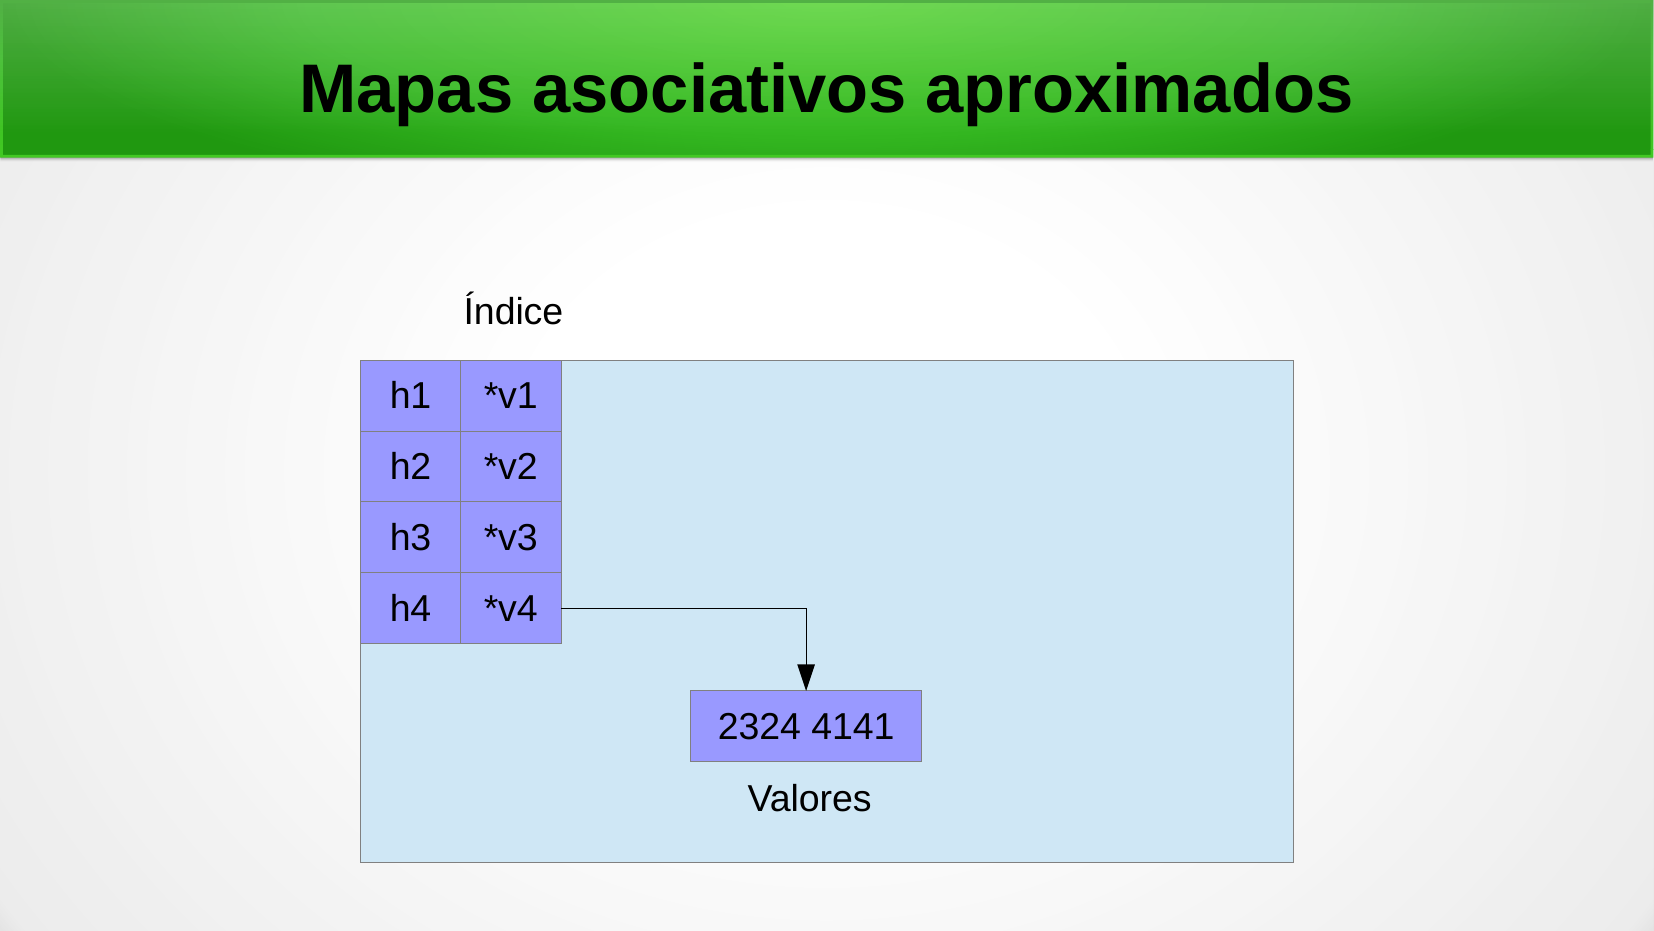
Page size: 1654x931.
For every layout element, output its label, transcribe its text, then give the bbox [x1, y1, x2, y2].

text_box h3 [360, 501, 460, 572]
text_box h1 [360, 360, 460, 431]
text_box *v4 [460, 572, 562, 644]
text_box Índice [448, 283, 579, 341]
text_box *v2 [460, 431, 562, 501]
title Mapas asociativos aproximados [82, 35, 1571, 142]
text_box *v1 [460, 360, 562, 431]
text_box [360, 360, 1294, 863]
text_box *v3 [460, 501, 562, 572]
text_box 2324 4141 [690, 690, 922, 762]
text_box h2 [360, 431, 460, 501]
text_box Valores [732, 769, 887, 827]
text_box h4 [360, 572, 460, 644]
